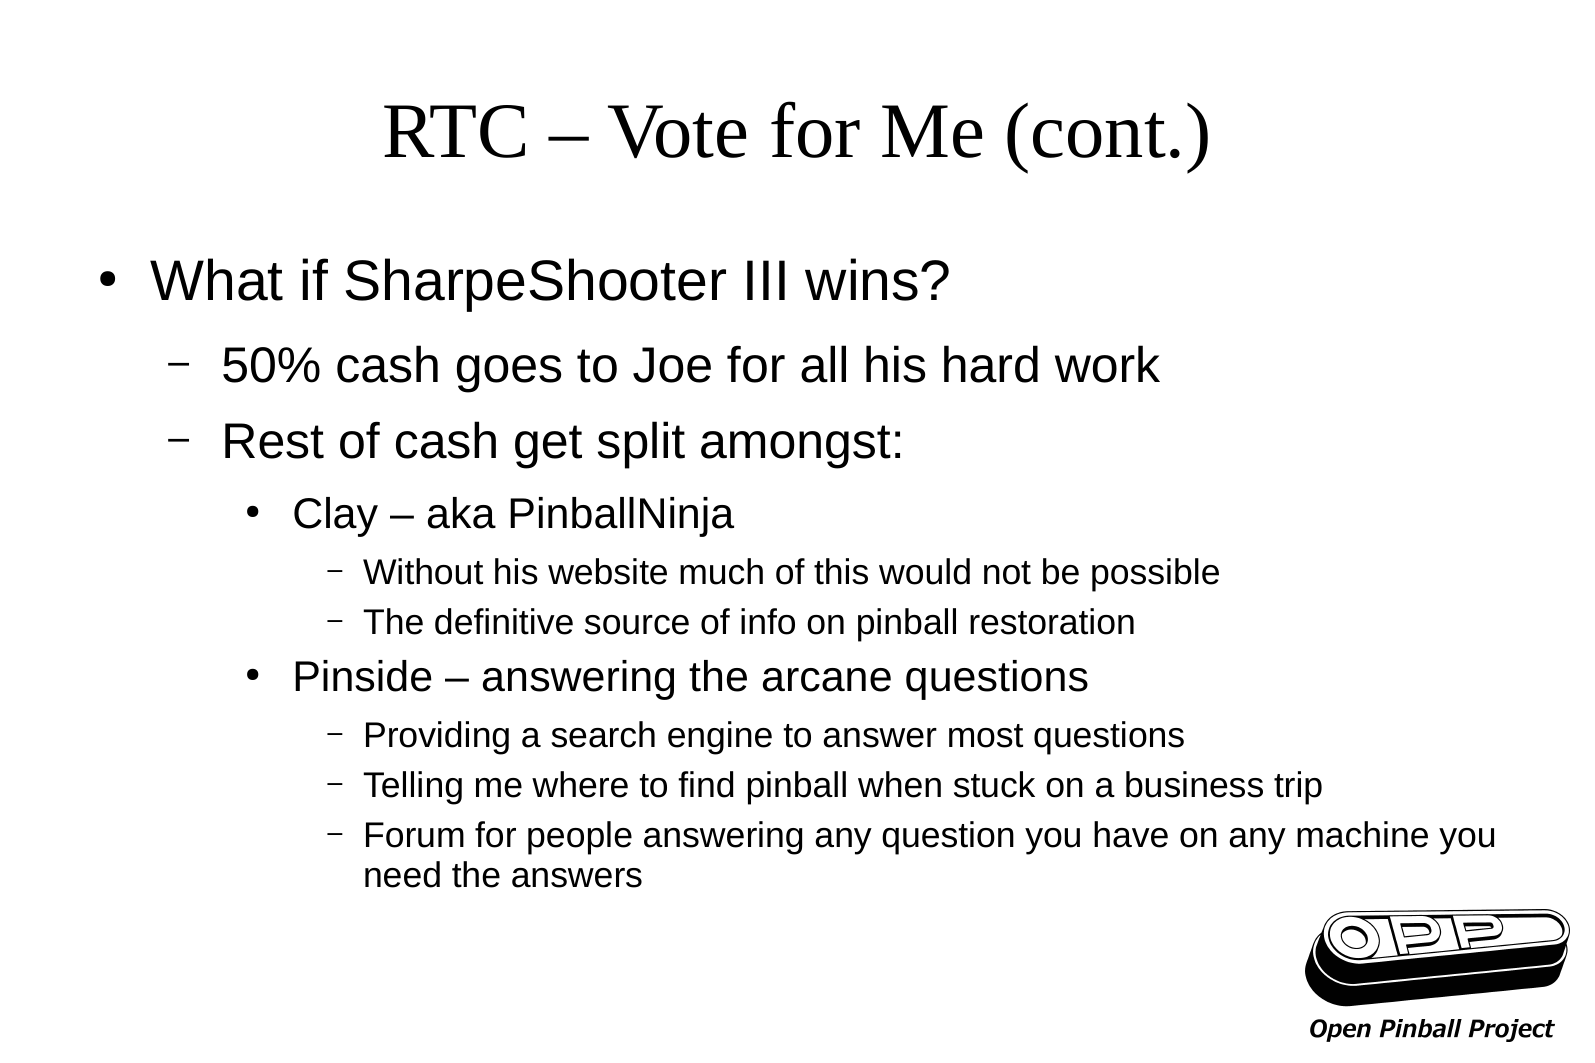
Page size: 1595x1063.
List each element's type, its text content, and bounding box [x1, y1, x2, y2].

list What if SharpeShooter III wins? 50% cash goes to Joe for all his hard work Rest of cash get split amongst: Clay – aka PinballNinja Without his website much of this would not be possible The definitive source of info on pinball restoration Pinside – answering the arcane questions Providing a search engine to answer most questions Telling me where to find pinball when stuck on a business trip Forum for people answering any question you have on any machine you need the answers [79, 248, 1515, 967]
title RTC – Vote for Me (cont.) [79, 42, 1515, 220]
picture [1305, 909, 1570, 1042]
